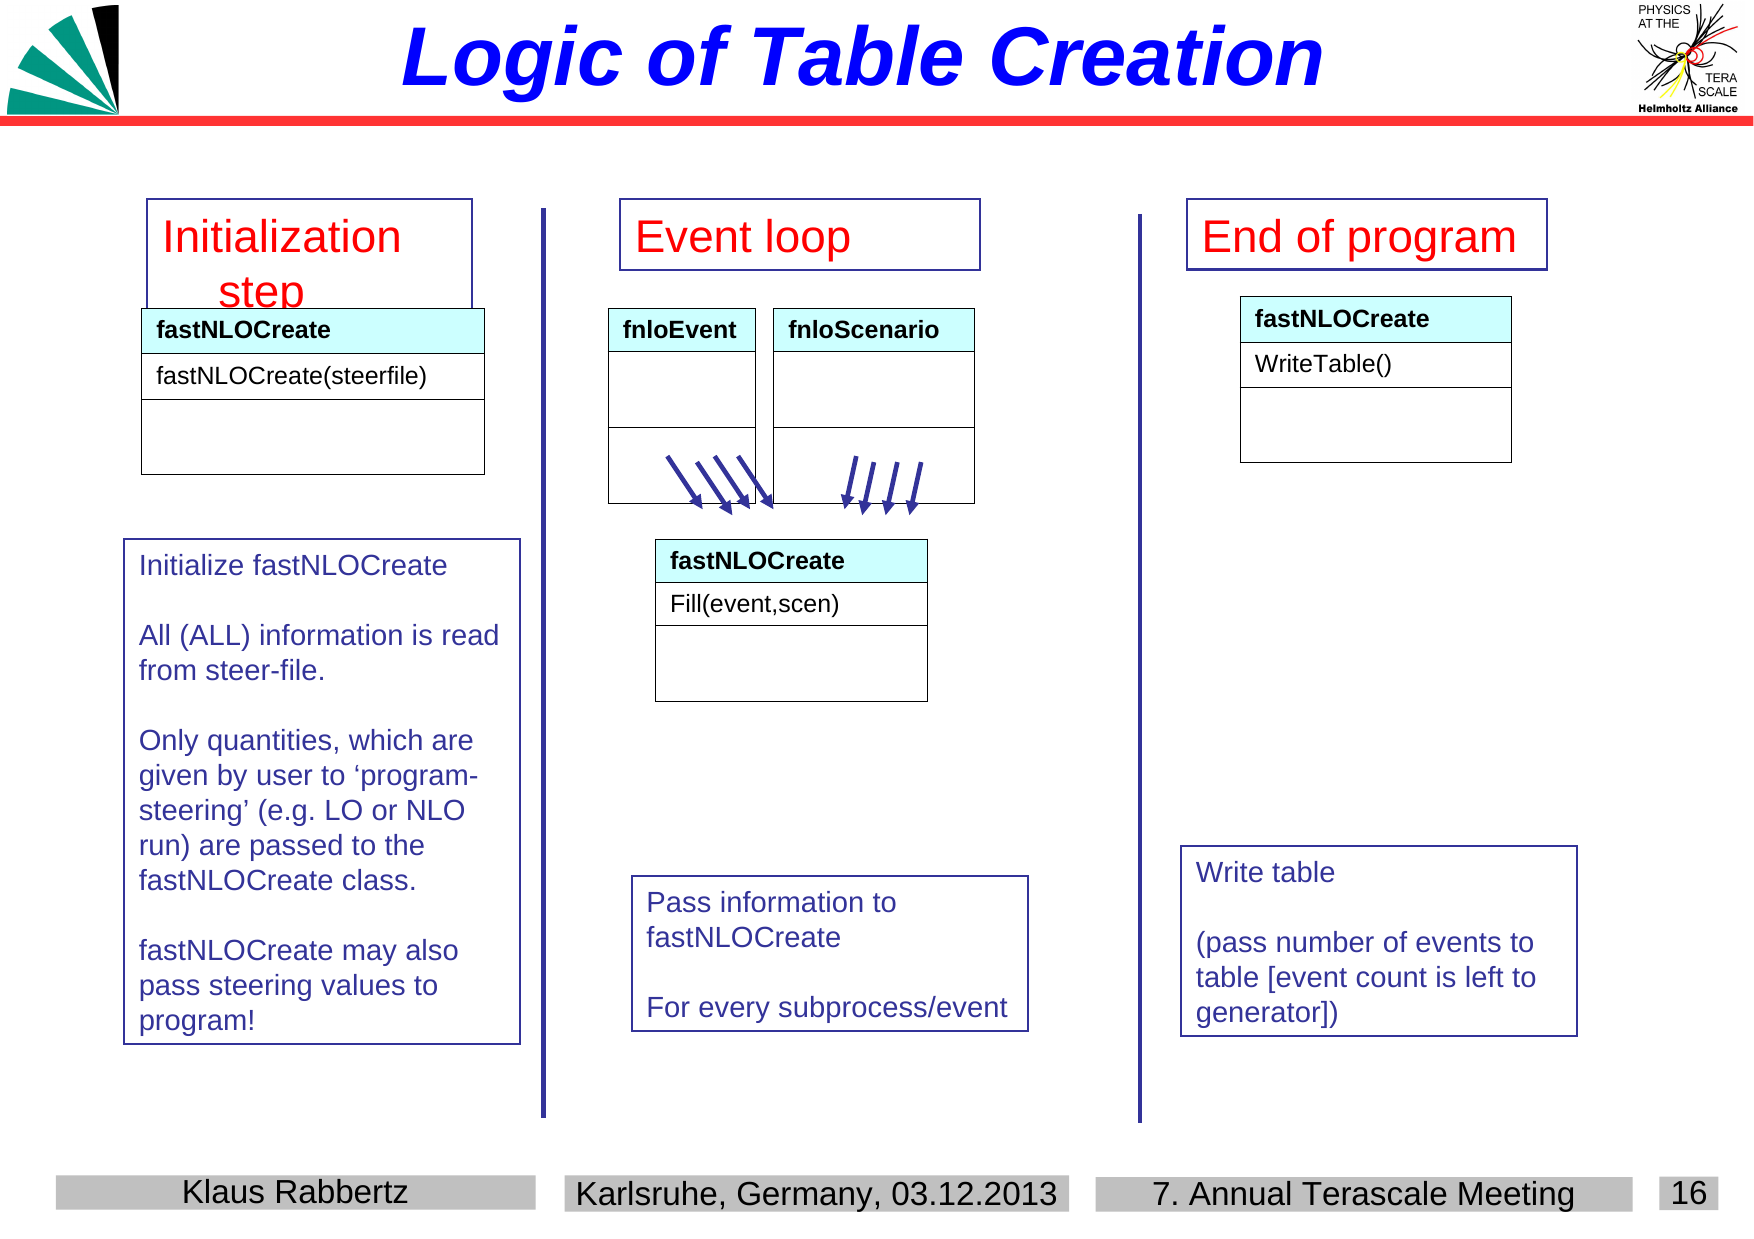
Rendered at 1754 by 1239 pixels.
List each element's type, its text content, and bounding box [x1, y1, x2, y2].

text_box Initialization step [147, 199, 473, 308]
table_cell WriteTable() [1241, 343, 1511, 387]
text_box Write table (pass number of events to table [event count is left to generator]) [1180, 845, 1577, 1037]
table_cell [1241, 388, 1511, 462]
table_header fastNLOCreate [142, 309, 484, 353]
table_cell [609, 428, 755, 503]
title Logic of Table Creation [123, 0, 1606, 114]
table_header fnloScenario [774, 309, 974, 351]
table_cell [774, 428, 974, 503]
table_cell [774, 352, 974, 427]
picture [1631, 1, 1745, 115]
table_cell [609, 352, 755, 427]
text_box End of program [1186, 199, 1548, 270]
text_box Event loop [620, 199, 981, 270]
table_header fnloEvent [609, 309, 755, 351]
table_cell Fill(event,scen) [656, 583, 927, 625]
text_box Pass information to fastNLOCreate For every subprocess/event [631, 875, 1028, 1031]
picture [7, 5, 119, 116]
table_header fastNLOCreate [1241, 297, 1511, 342]
text_box Initialize fastNLOCreate All (ALL) information is read from steer-file. Only quantities, which are given by user to ‘program-steering’ (e.g. LO or NLO run) are passed to the fastNLOCreate class. fastNLOCreate may also pass steering values to program! [123, 538, 520, 1044]
table_cell fastNLOCreate(steerfile) [142, 354, 484, 399]
table_header fastNLOCreate [656, 540, 927, 582]
table_cell [142, 400, 484, 474]
table_cell [656, 626, 927, 701]
